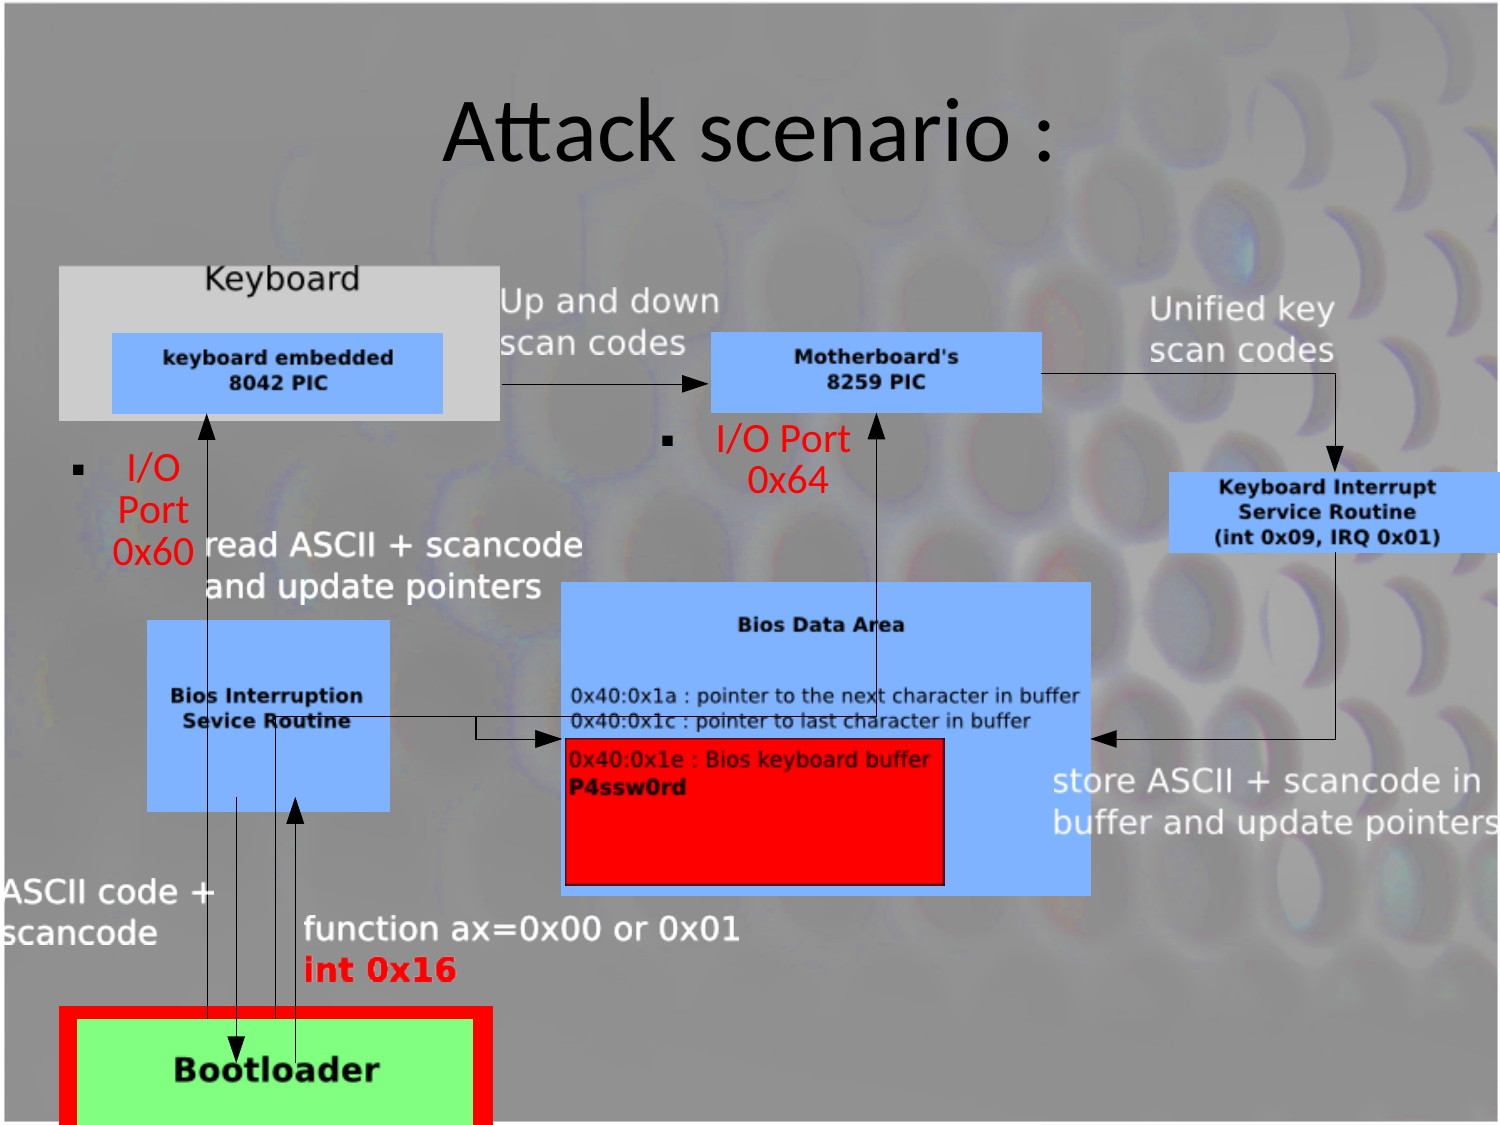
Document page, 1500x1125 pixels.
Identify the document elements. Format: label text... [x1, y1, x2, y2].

title Attack scenario : [75, 13, 1426, 265]
picture [0, 0, 1500, 1125]
list I/O Port 0x64 [620, 413, 886, 562]
list I/O Port 0x60 [0, 442, 237, 615]
